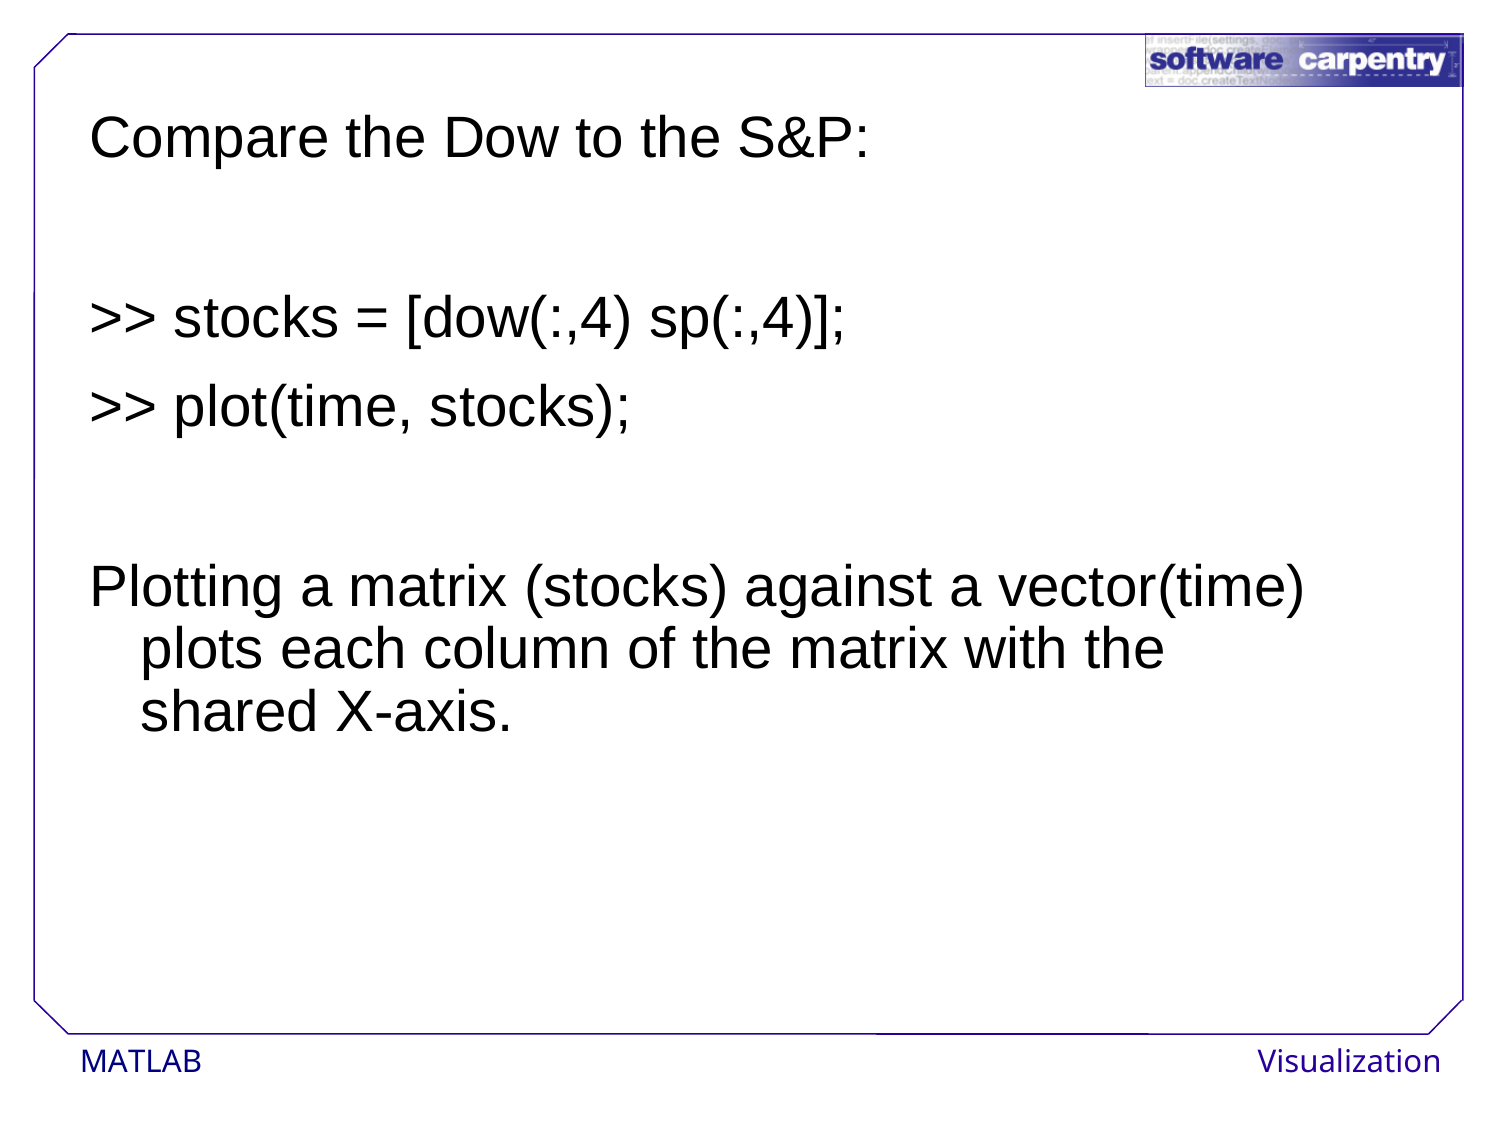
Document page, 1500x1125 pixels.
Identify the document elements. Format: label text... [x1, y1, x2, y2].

picture [1145, 33, 1464, 87]
list Compare the Dow to the S&P: >> stocks = [dow(:,4) sp(:,4)]; >> plot(time, stocks); Plotting a matrix (stocks) against a vector(time) plots each column of the matrix with the shared X-axis. [75, 99, 1363, 1013]
